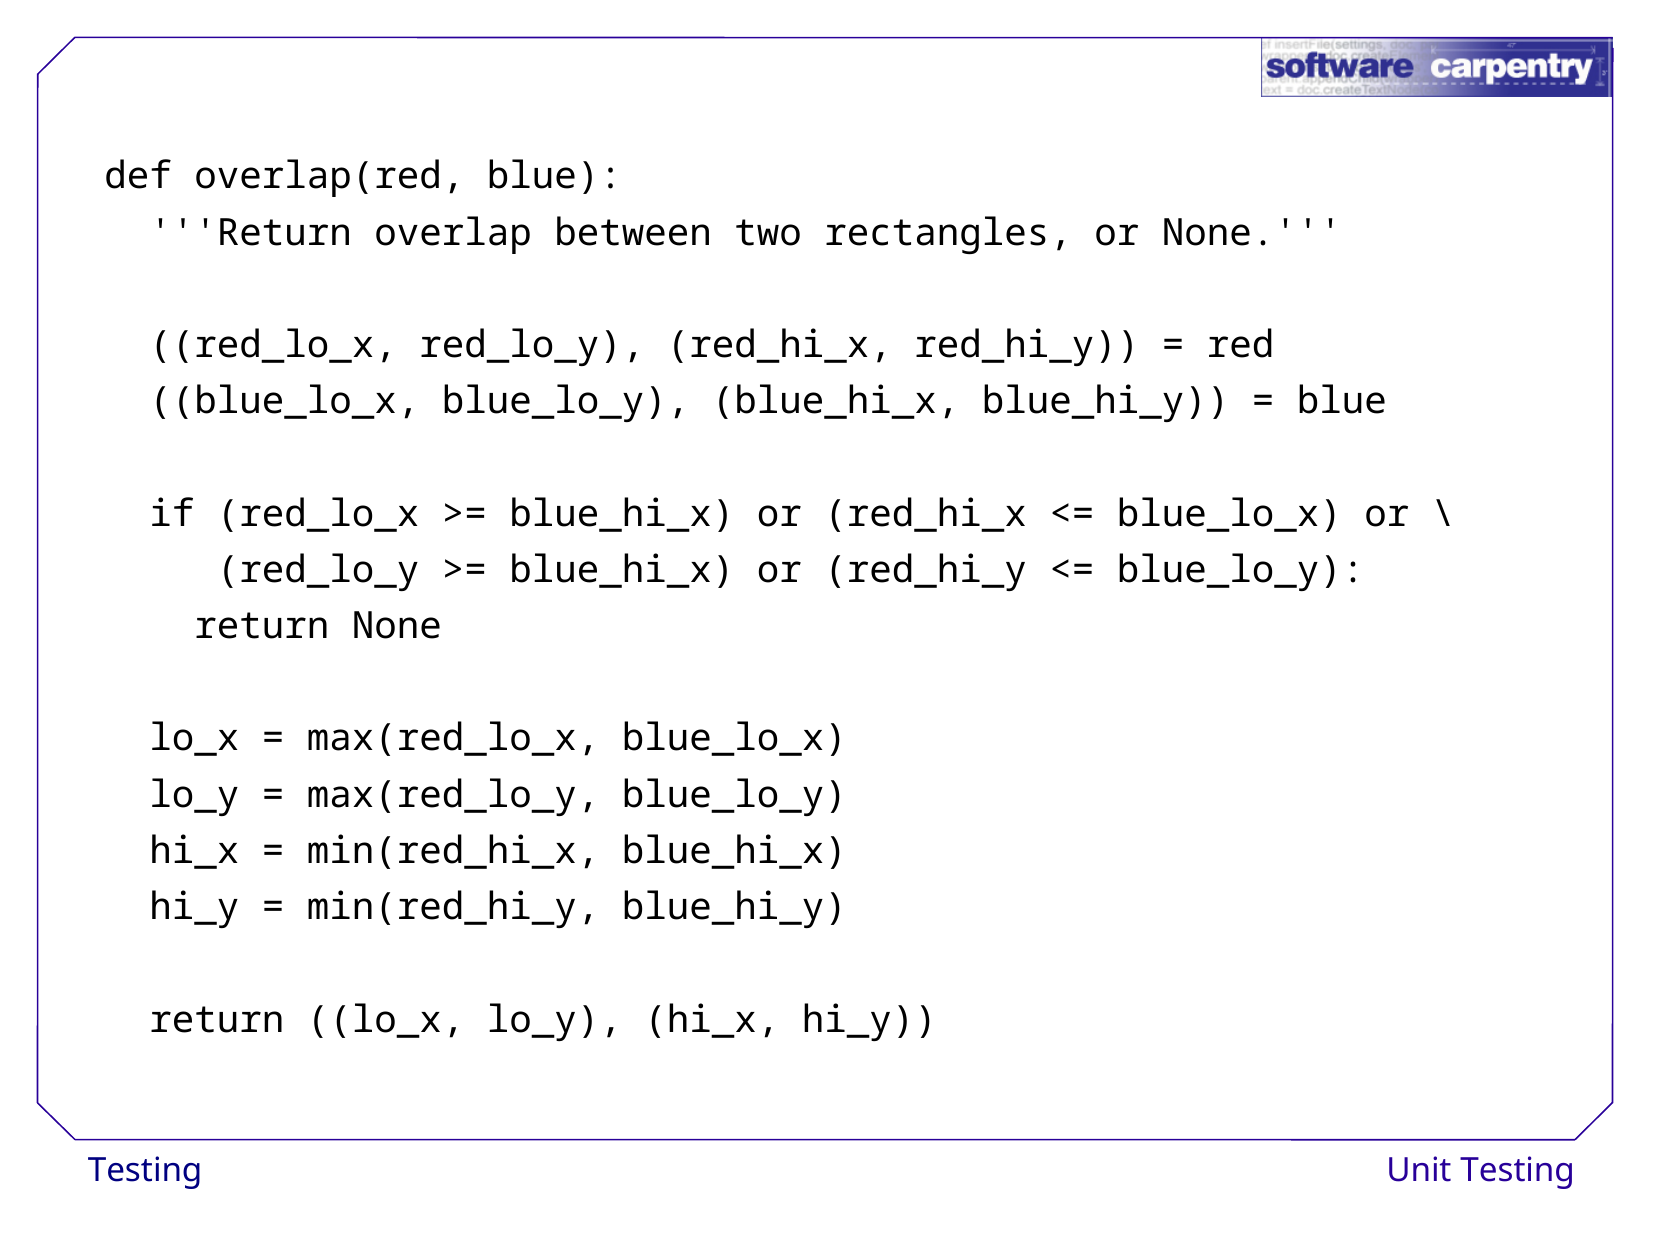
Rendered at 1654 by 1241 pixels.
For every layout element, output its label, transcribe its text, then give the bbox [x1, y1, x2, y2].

picture [1261, 39, 1613, 97]
text_box def overlap(red, blue): '''Return overlap between two rectangles, or None.''' ((red_lo_x, red_lo_y), (red_hi_x, red_hi_y)) = red ((blue_lo_x, blue_lo_y), (blue_hi_x, blue_hi_y)) = blue if (red_lo_x >= blue_hi_x) or (red_hi_x <= blue_lo_x) or \ (red_lo_y >= blue_hi_x) or (red_hi_y <= blue_lo_y): return None lo_x = max(red_lo_x, blue_lo_x) lo_y = max(red_lo_y, blue_lo_y) hi_x = min(red_hi_x, blue_hi_x) hi_y = min(red_hi_y, blue_hi_y) return ((lo_x, lo_y), (hi_x, hi_y)) [89, 132, 1512, 1083]
